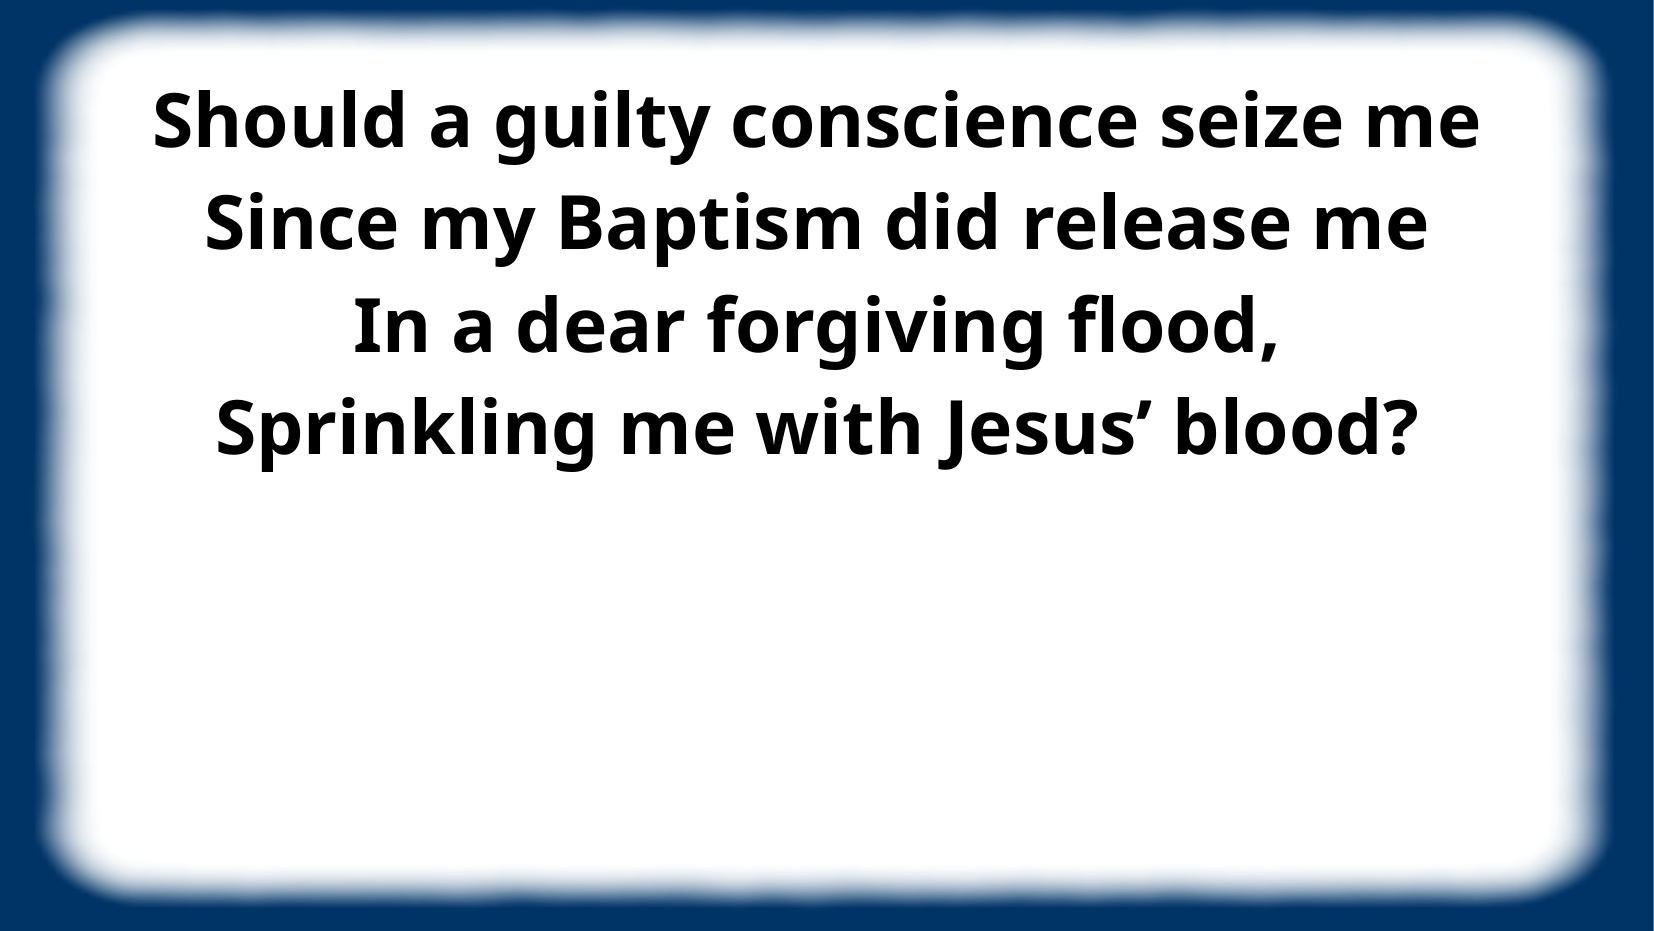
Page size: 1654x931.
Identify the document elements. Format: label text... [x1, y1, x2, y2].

text_box Should a guilty conscience seize me Since my Baptism did release me In a dear forgiving flood, Sprinkling me with Jesus’ blood? [90, 60, 1546, 473]
picture [0, 0, 1654, 931]
